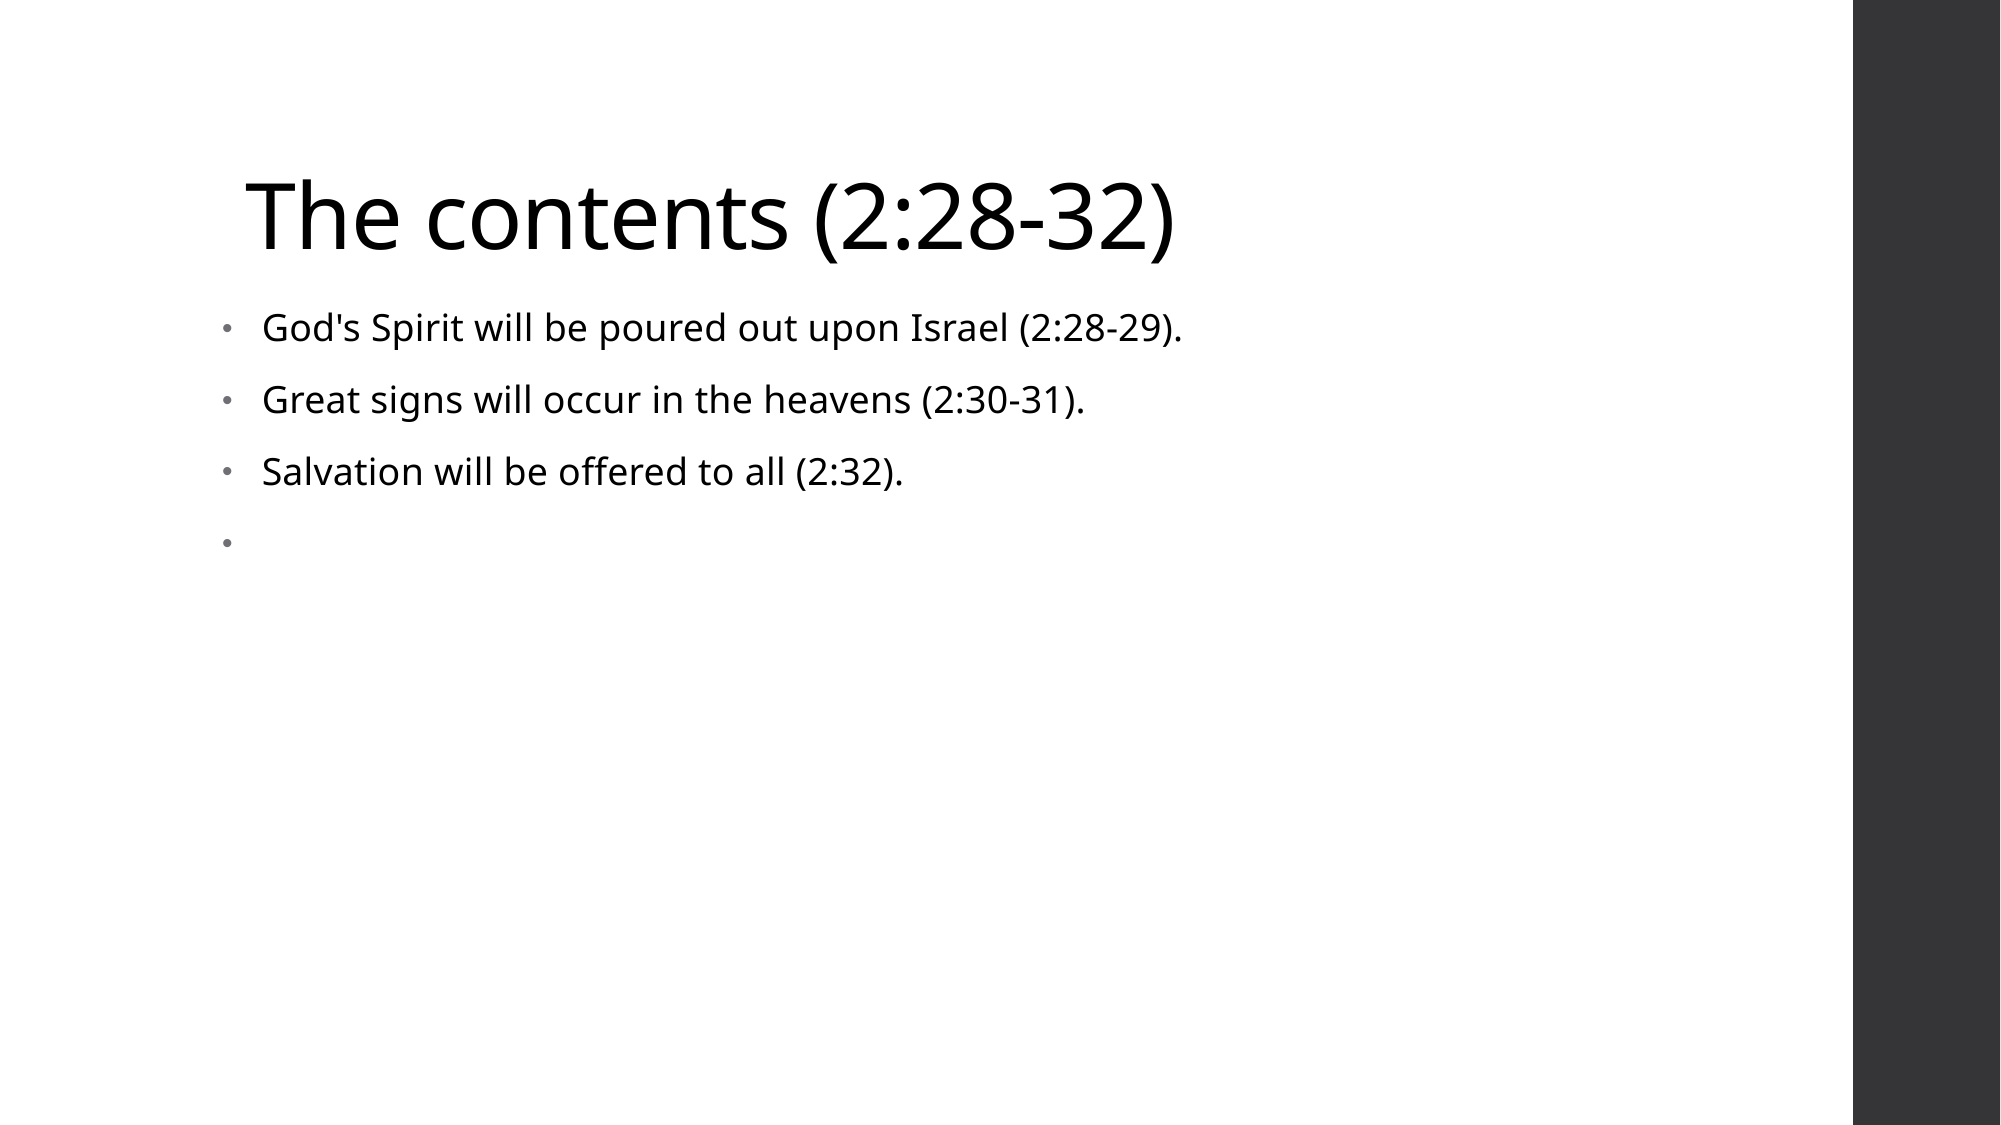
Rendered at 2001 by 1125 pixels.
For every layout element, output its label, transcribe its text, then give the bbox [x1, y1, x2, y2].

list God's Spirit will be poured out upon Israel (2:28-29). Great signs will occur in the heavens (2:30-31). Salvation will be offered to all (2:32). [206, 299, 1617, 1014]
title The contents (2:28-32) [206, 60, 1797, 278]
